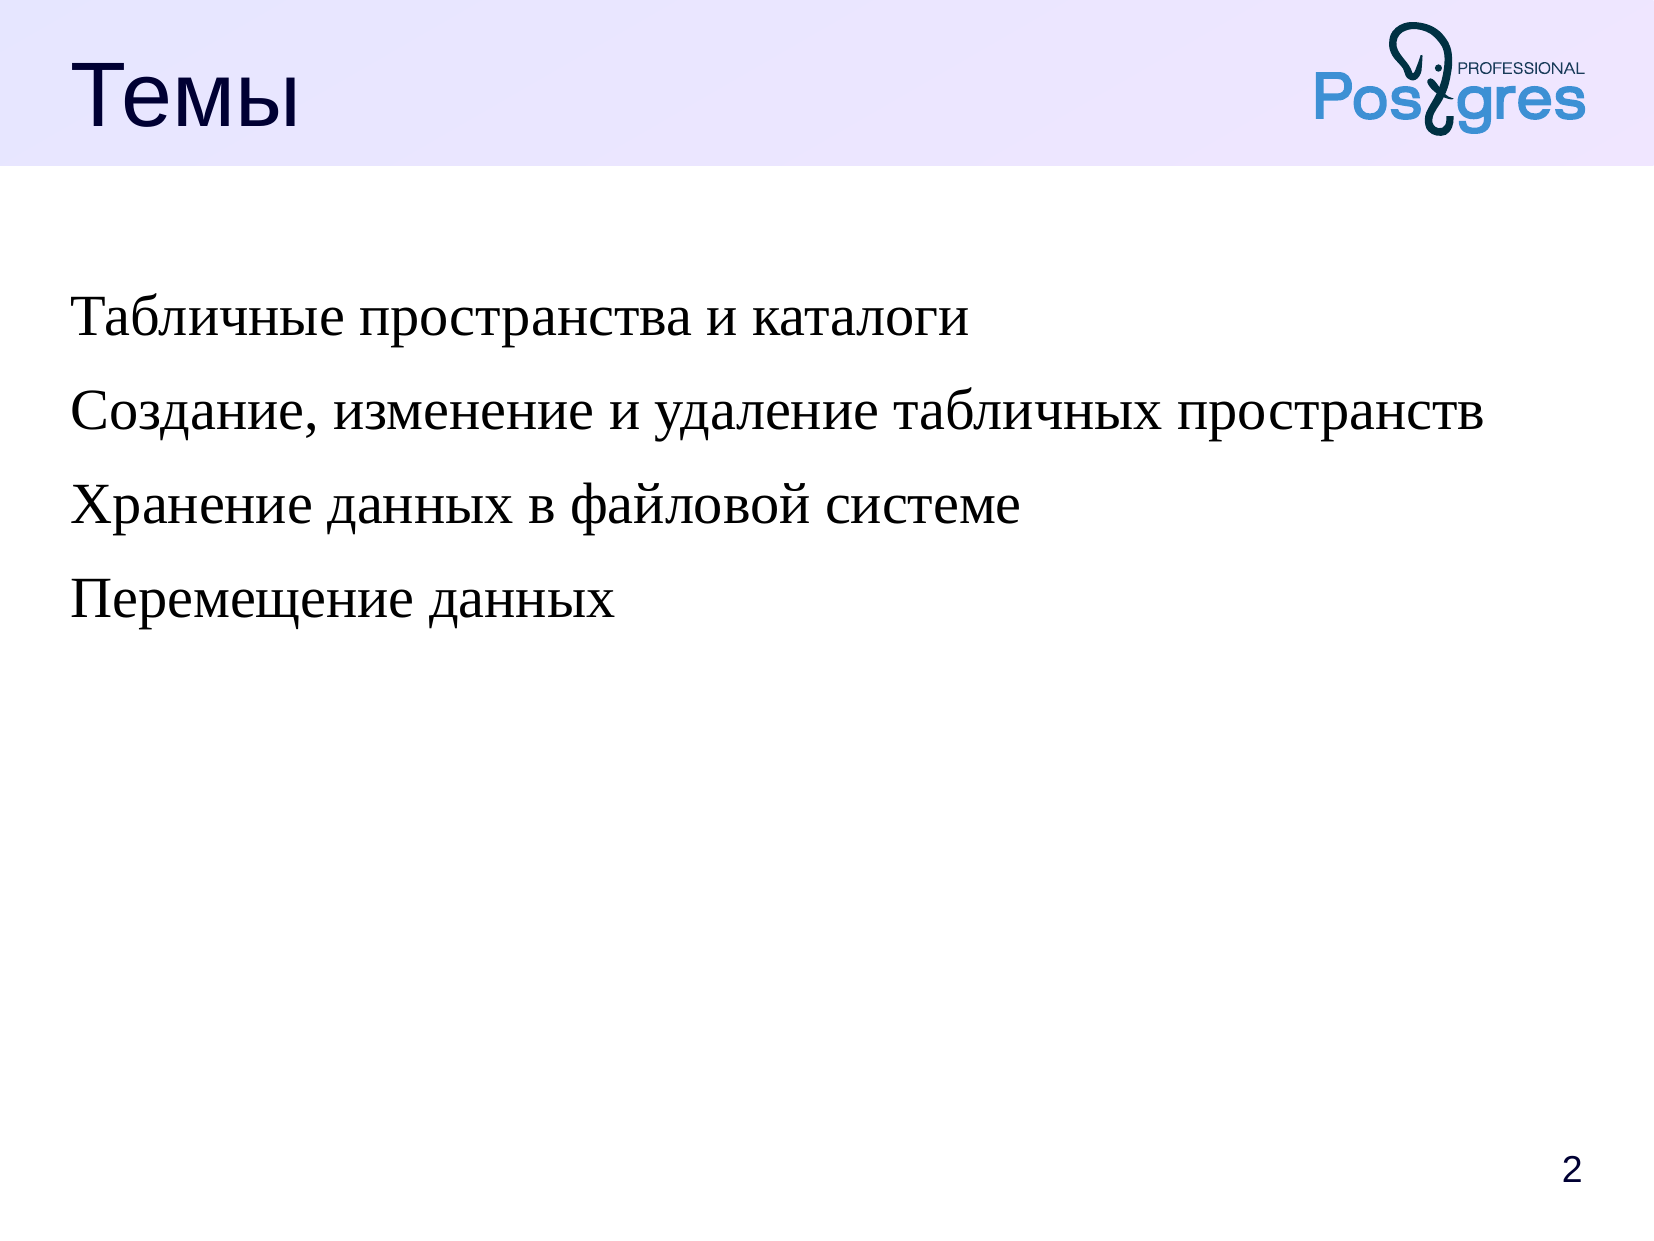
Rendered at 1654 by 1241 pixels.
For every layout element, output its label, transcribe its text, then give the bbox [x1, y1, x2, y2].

title Темы [70, 43, 1241, 147]
list Табличные пространства и каталоги Создание, изменение и удаление табличных пространств Хранение данных в файловой системе Перемещение данных [70, 283, 1583, 1134]
